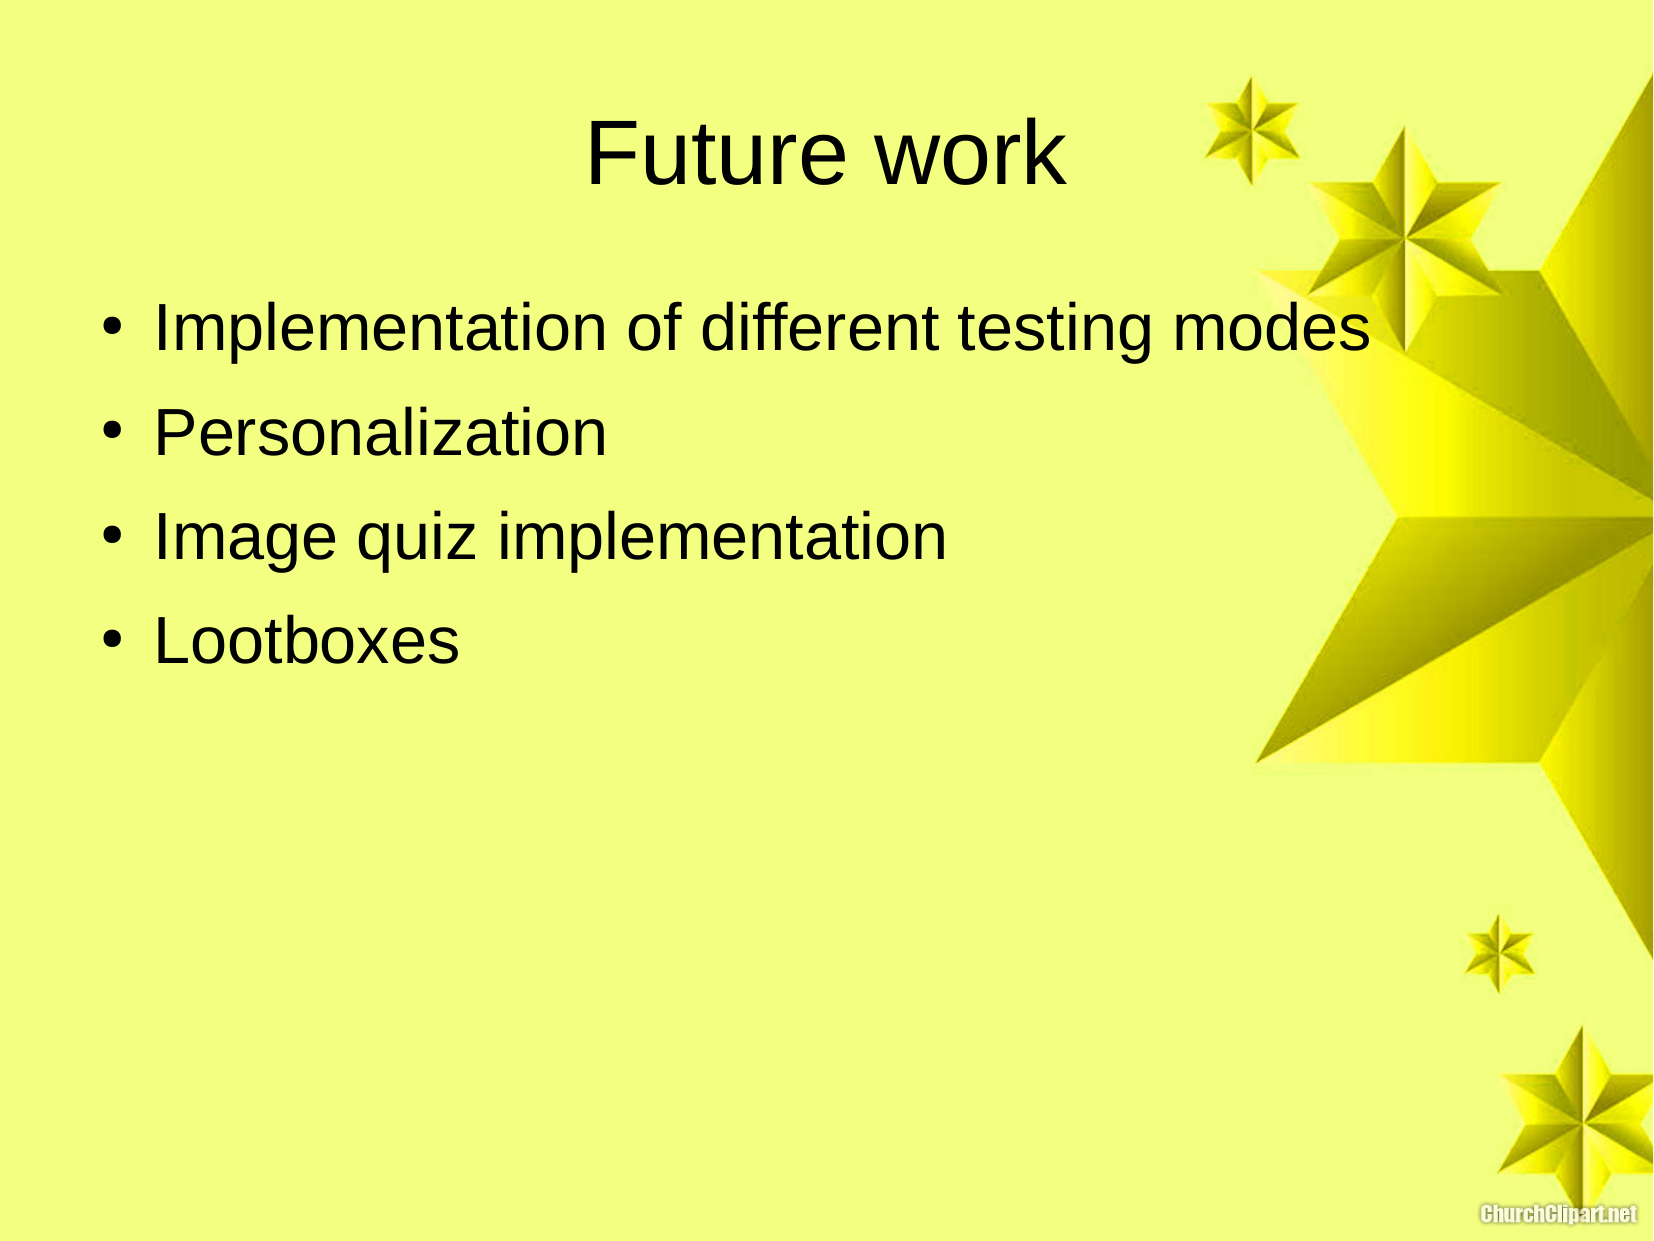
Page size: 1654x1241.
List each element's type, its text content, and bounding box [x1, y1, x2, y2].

title Future work [82, 49, 1571, 257]
picture [0, 0, 1654, 1241]
list Implementation of different testing modes Personalization Image quiz implementation Lootboxes [82, 290, 1571, 1010]
